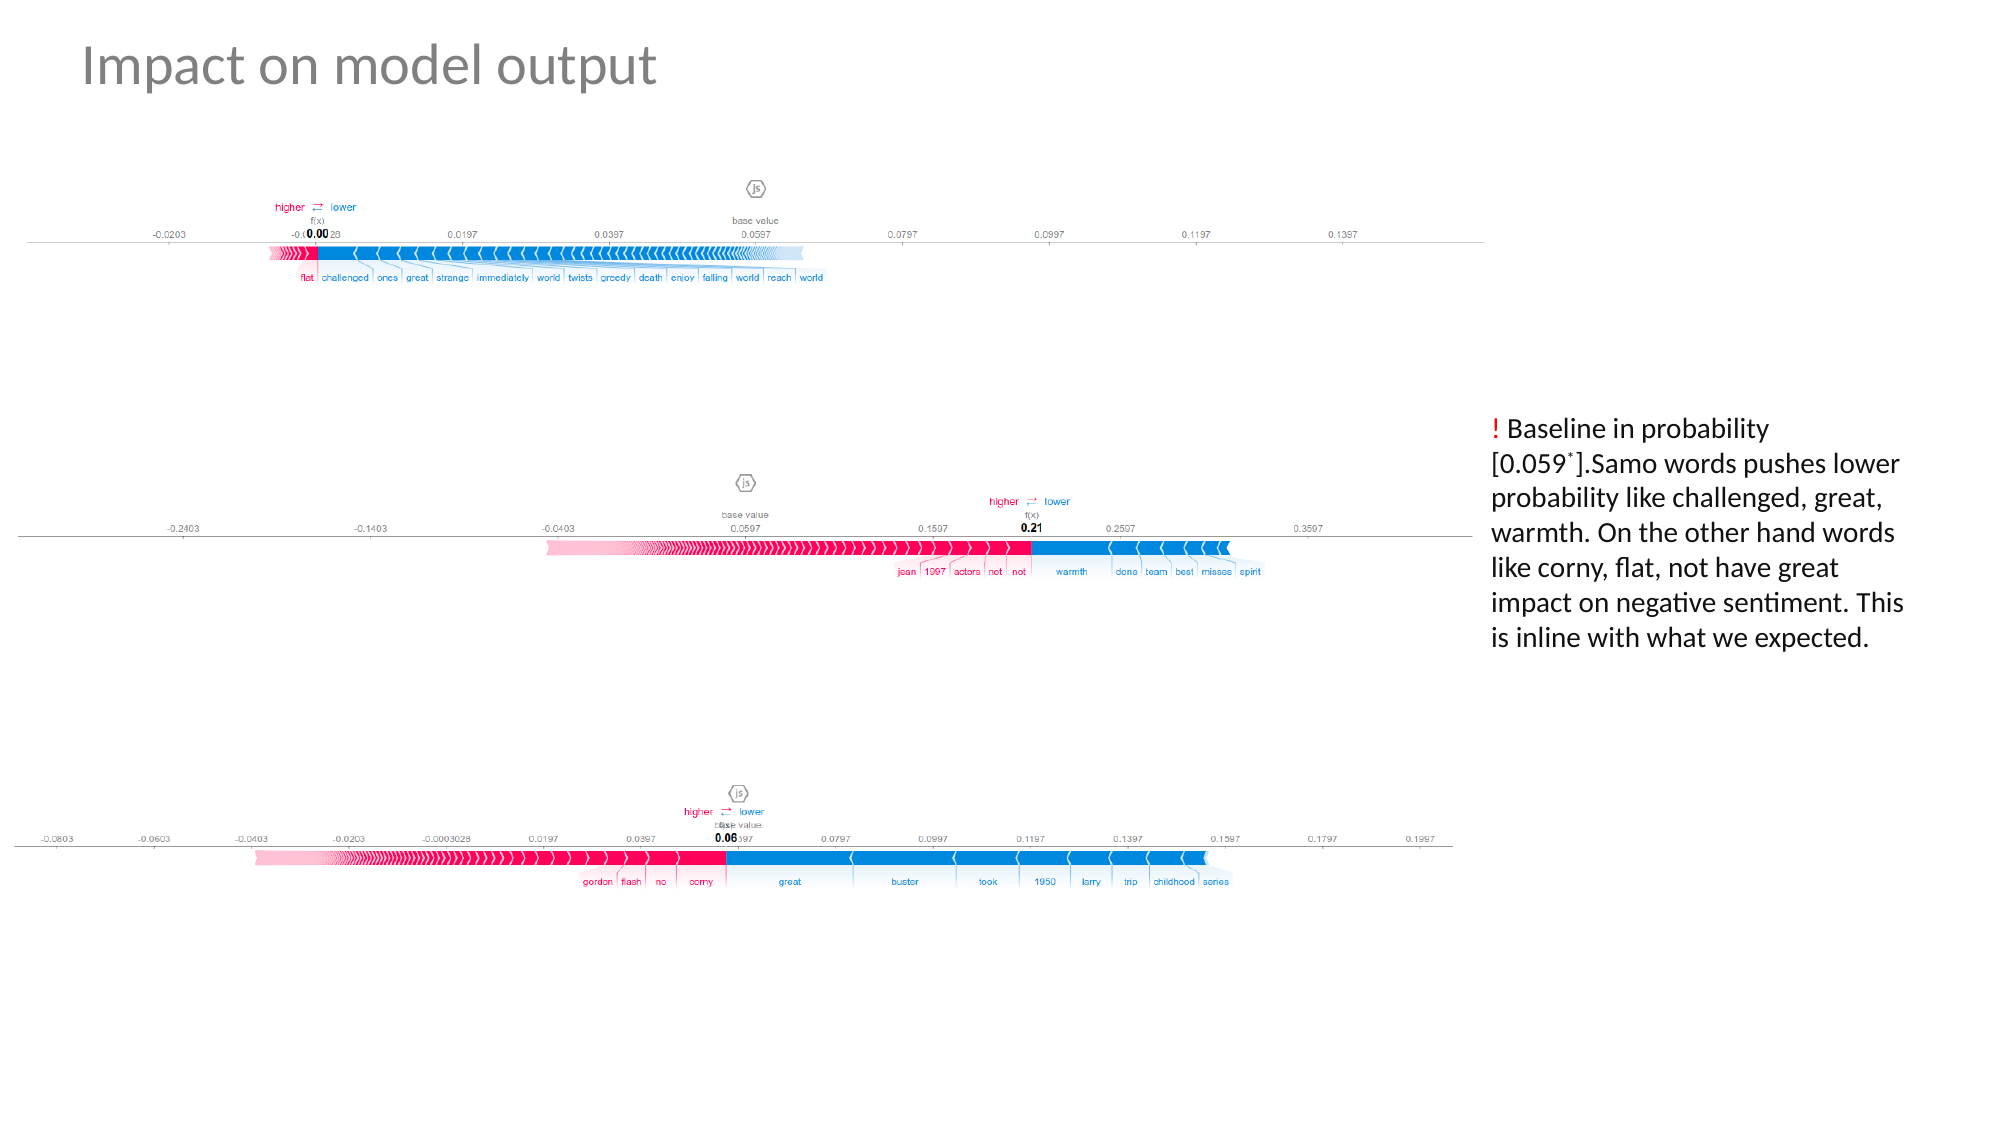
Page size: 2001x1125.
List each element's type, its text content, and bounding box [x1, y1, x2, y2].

picture [23, 177, 1493, 321]
picture [6, 469, 1477, 611]
text_box Impact on model output [67, 18, 1103, 104]
picture [11, 781, 1453, 925]
text_box ǃ Baseline in probability [0.059*].Samo words pushes lower probability like challenged, great, warmth. On the other hand words like corny, flat, not have great impact on negative sentiment. This is inline with what we expected. [1476, 401, 1933, 662]
